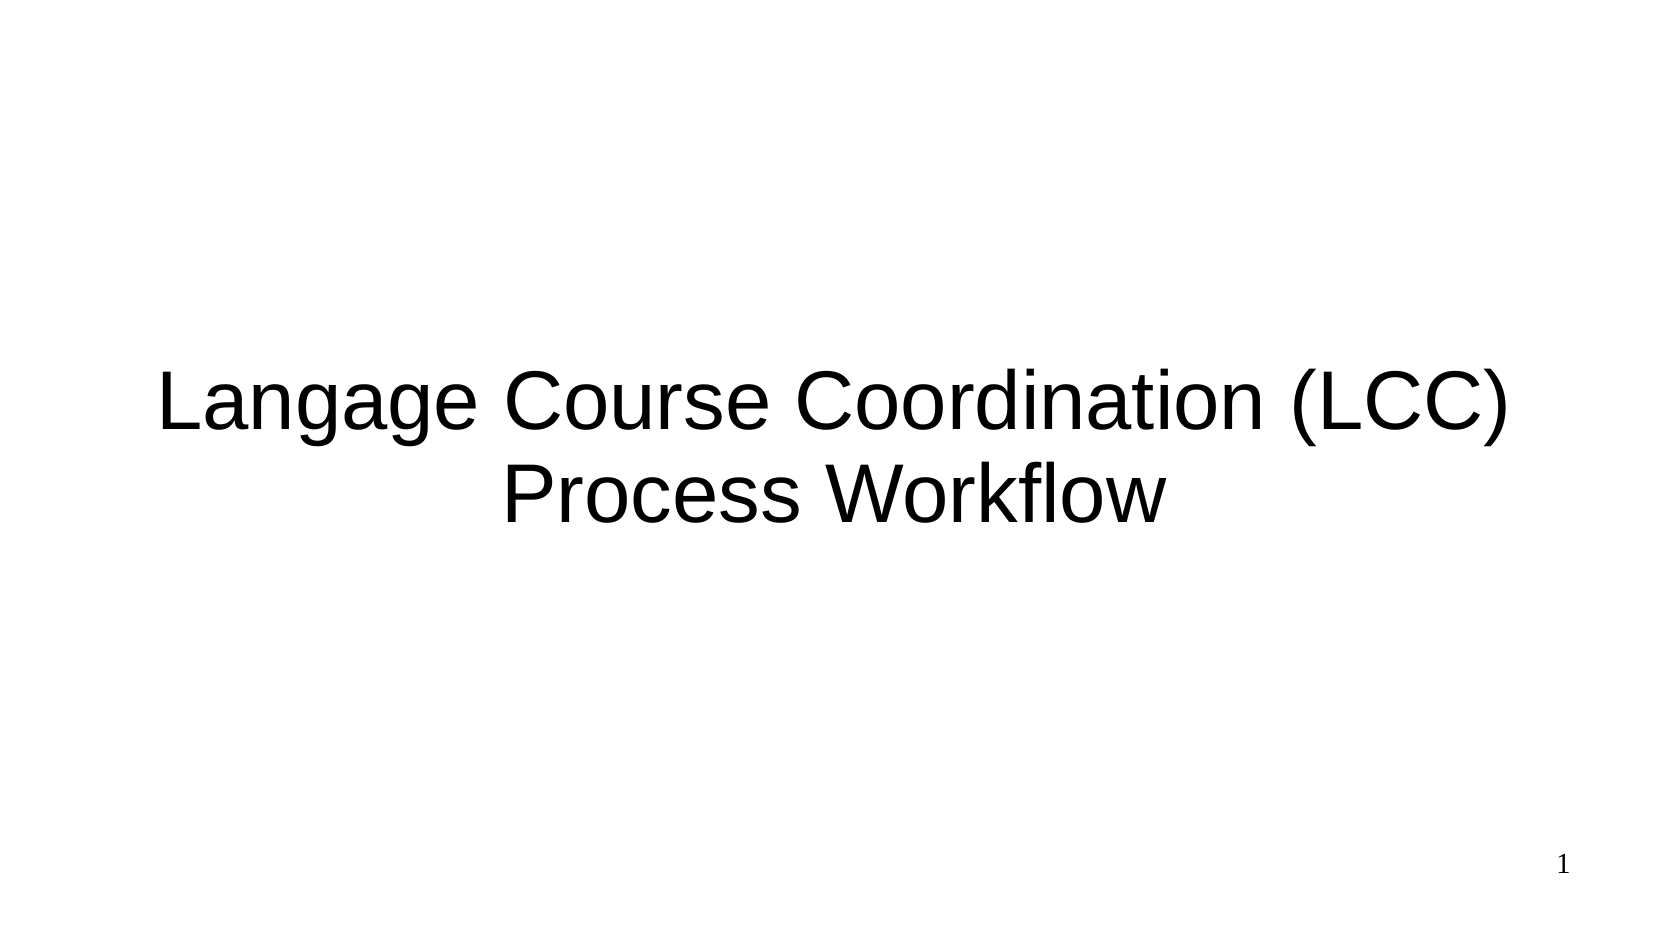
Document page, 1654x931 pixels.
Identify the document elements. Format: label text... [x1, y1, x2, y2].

title Langage Course Coordination (LCC) Process Workflow [90, 353, 1579, 541]
